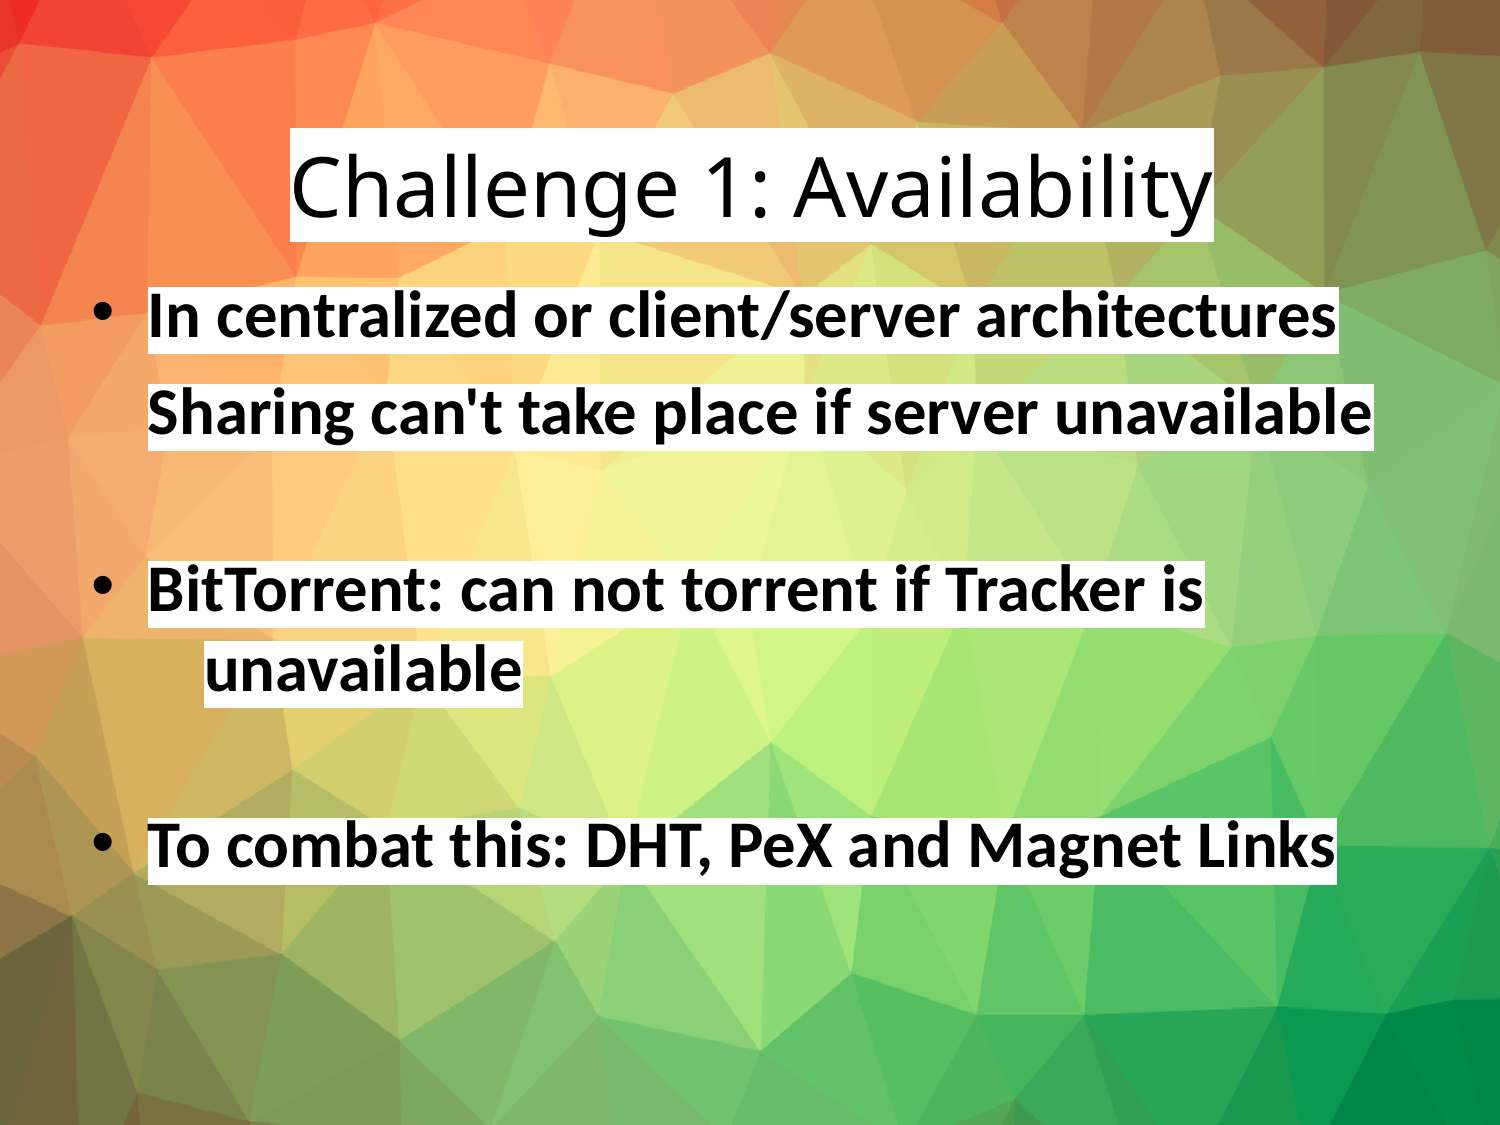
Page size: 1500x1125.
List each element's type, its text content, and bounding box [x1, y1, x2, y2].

picture [0, 0, 1500, 1125]
list In centralized or client/server architectures Sharing can't take place if server unavailable BitTorrent: can not torrent if Tracker is unavailable To combat this: DHT, PeX and Magnet Links [76, 263, 1467, 1004]
title Challenge 1: Availability [76, 90, 1427, 263]
